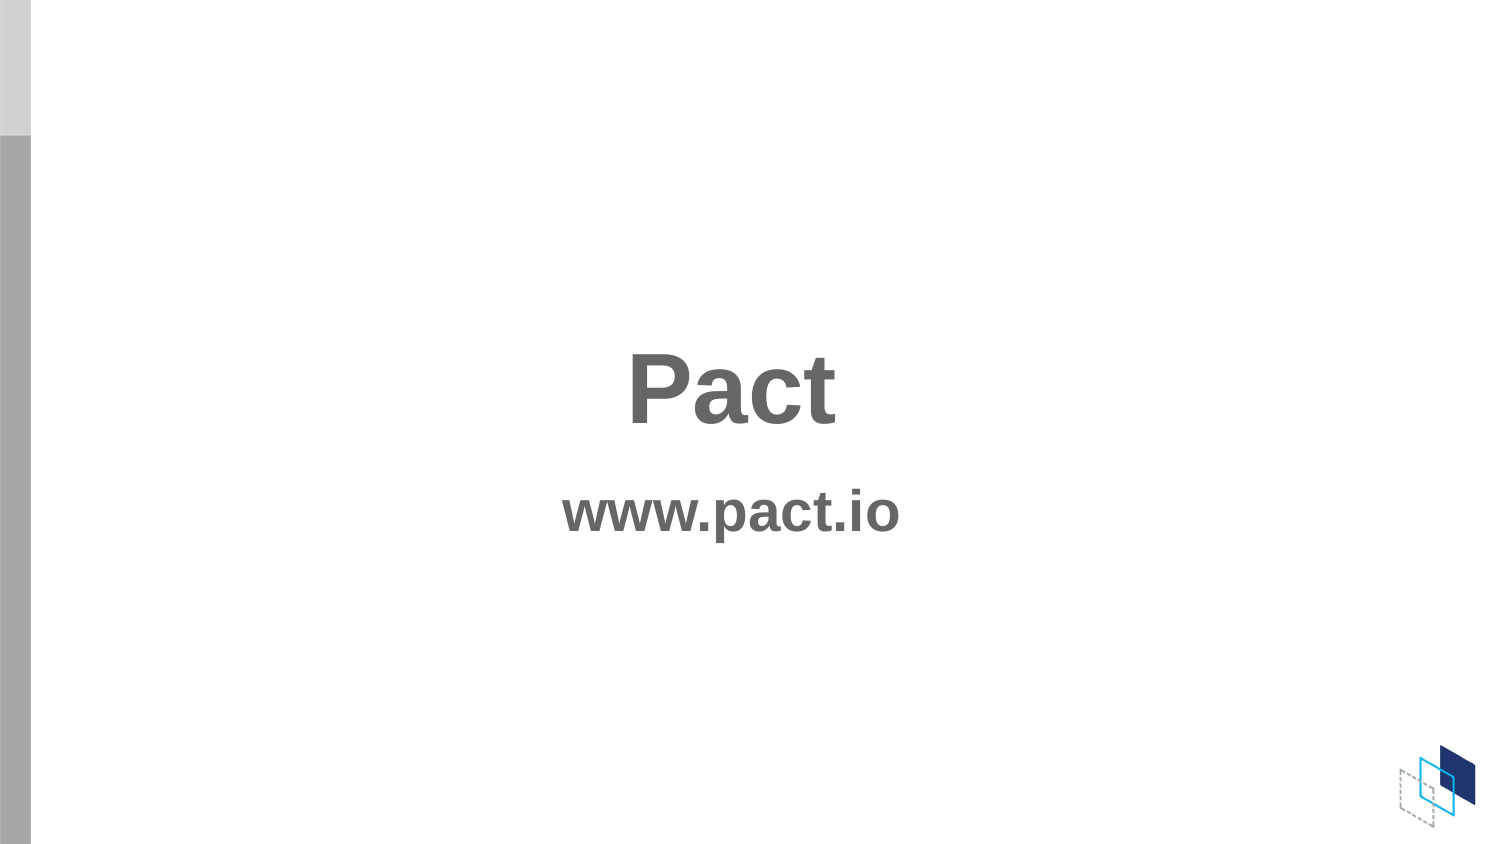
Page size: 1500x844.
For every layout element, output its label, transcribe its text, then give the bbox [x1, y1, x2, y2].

picture [1388, 738, 1486, 836]
list Pact www.pact.io [75, 127, 1389, 739]
picture [0, 0, 37, 844]
